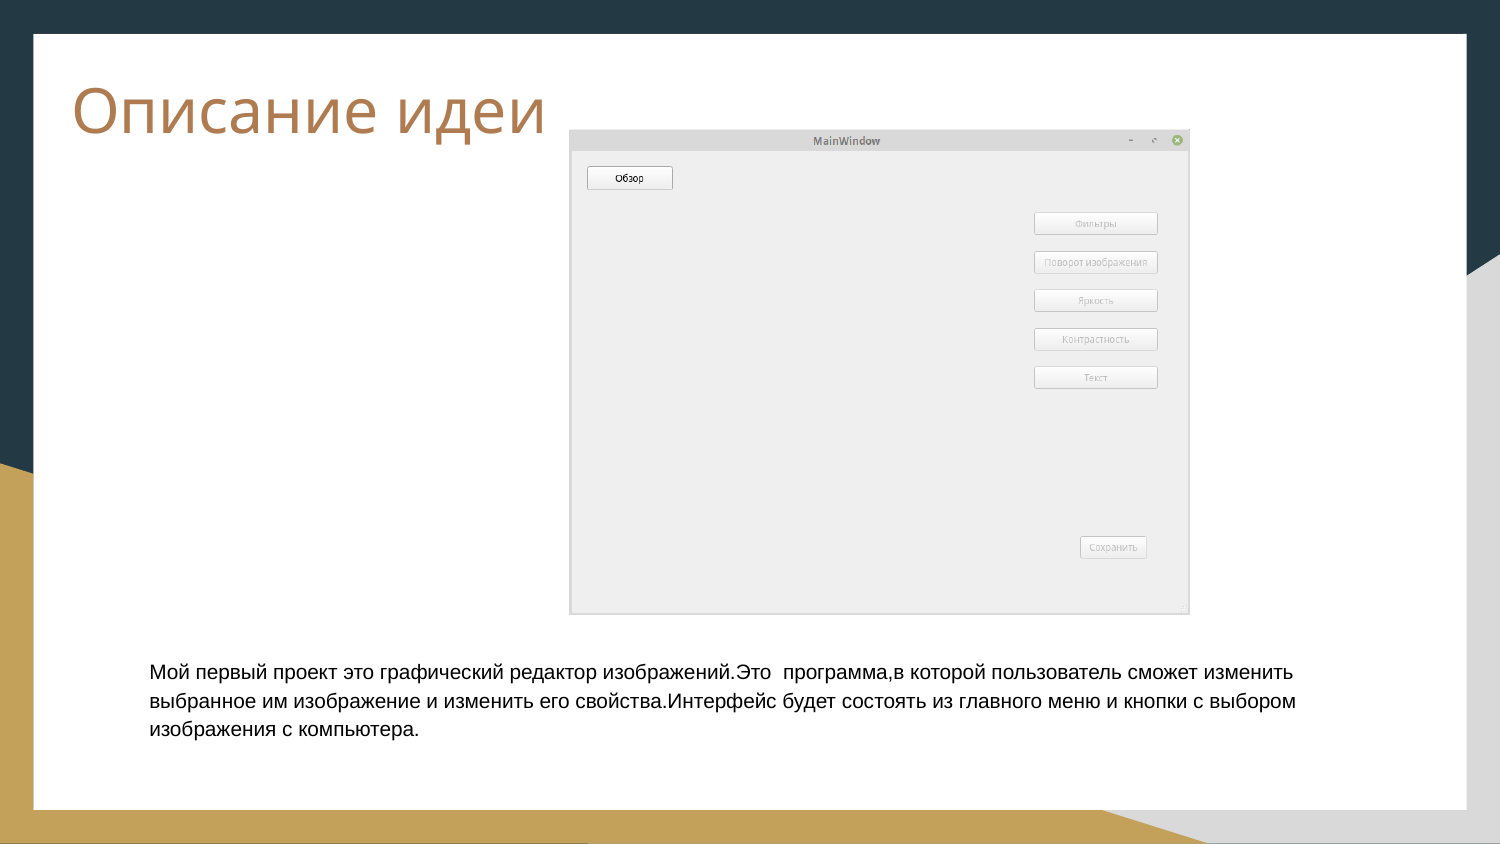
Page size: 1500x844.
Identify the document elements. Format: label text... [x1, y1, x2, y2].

list Мой первый проект это графический редактор изображений.Это программа,в которой пользователь сможет изменить выбранное им изображение и изменить его свойства.Интерфейс будет состоять из главного меню и кнопки с выбором изображения с компьютера. [134, 639, 1366, 764]
picture [569, 129, 1190, 615]
title Описание идеи [56, 55, 879, 158]
